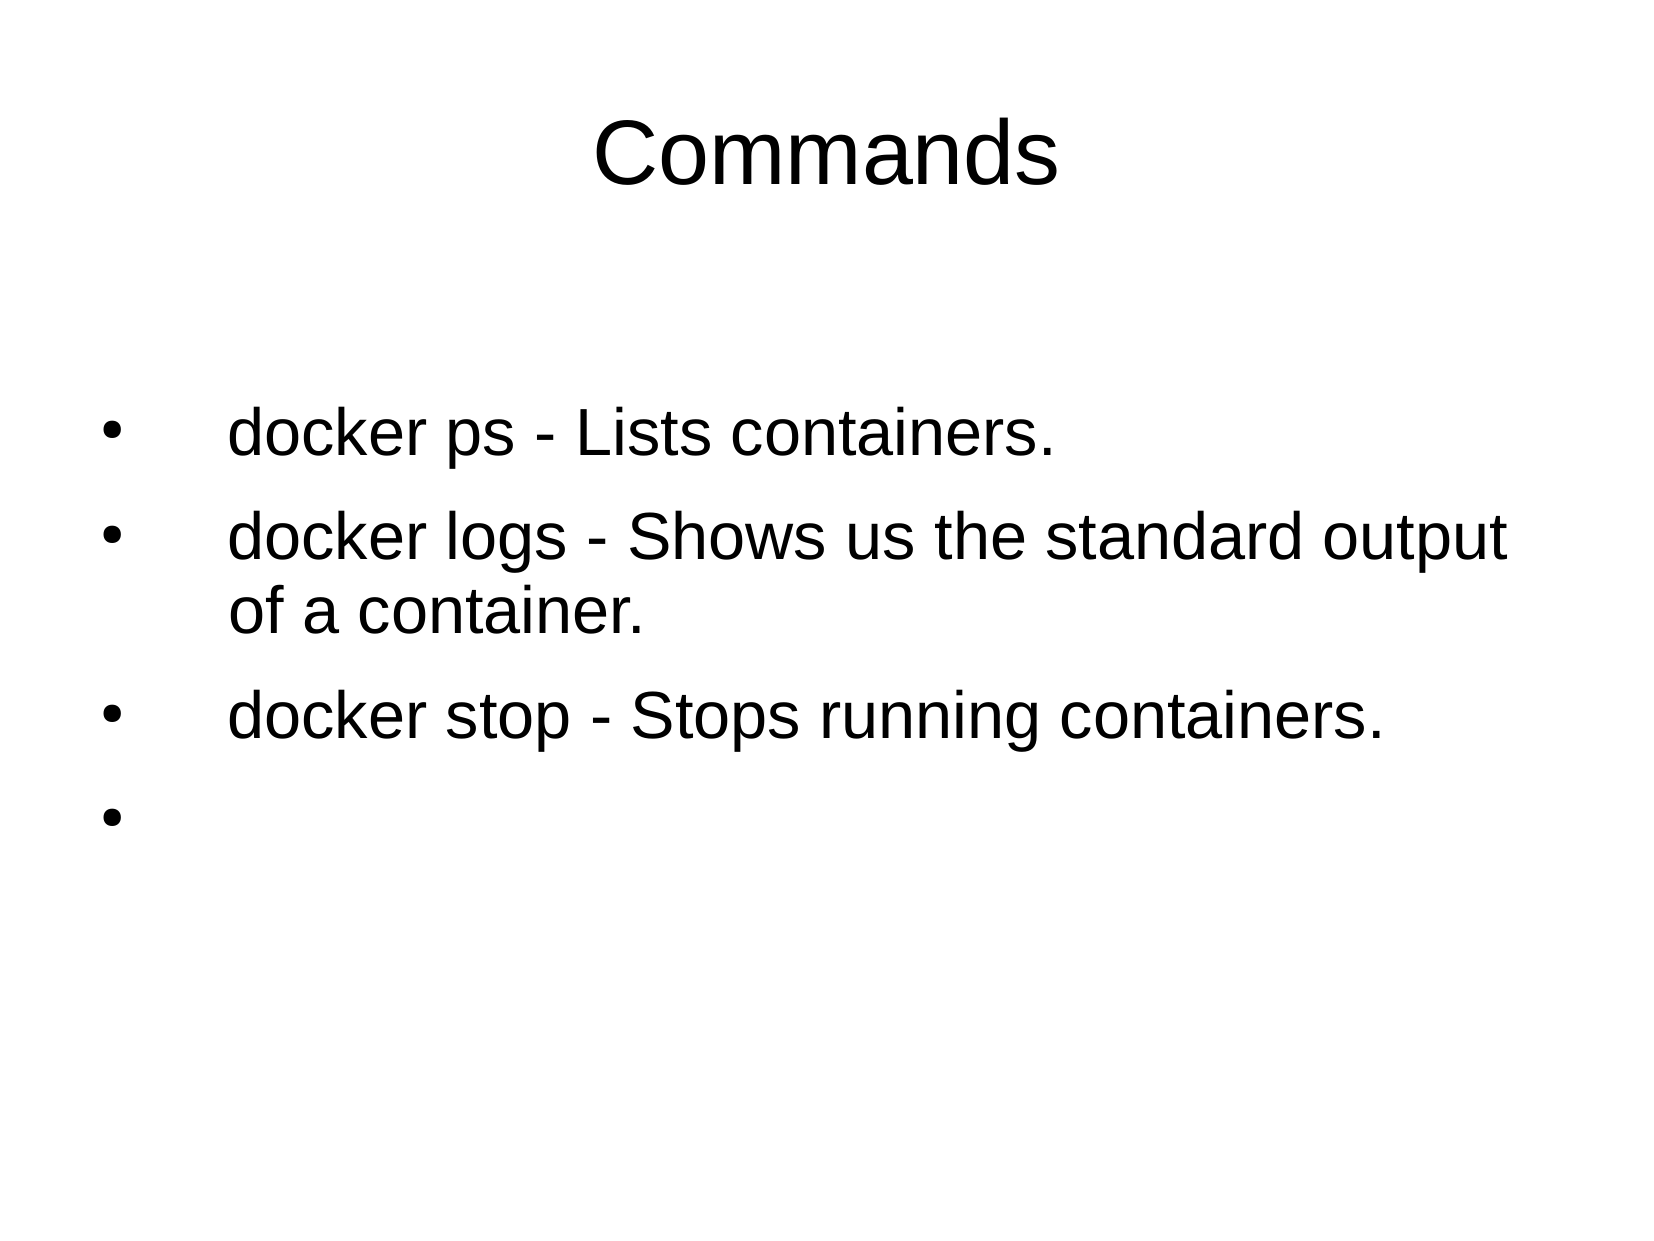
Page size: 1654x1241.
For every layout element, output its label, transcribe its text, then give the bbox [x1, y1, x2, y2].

list docker ps - Lists containers. docker logs - Shows us the standard output of a container. docker stop - Stops running containers. [82, 290, 1571, 1010]
title Commands [82, 49, 1571, 257]
